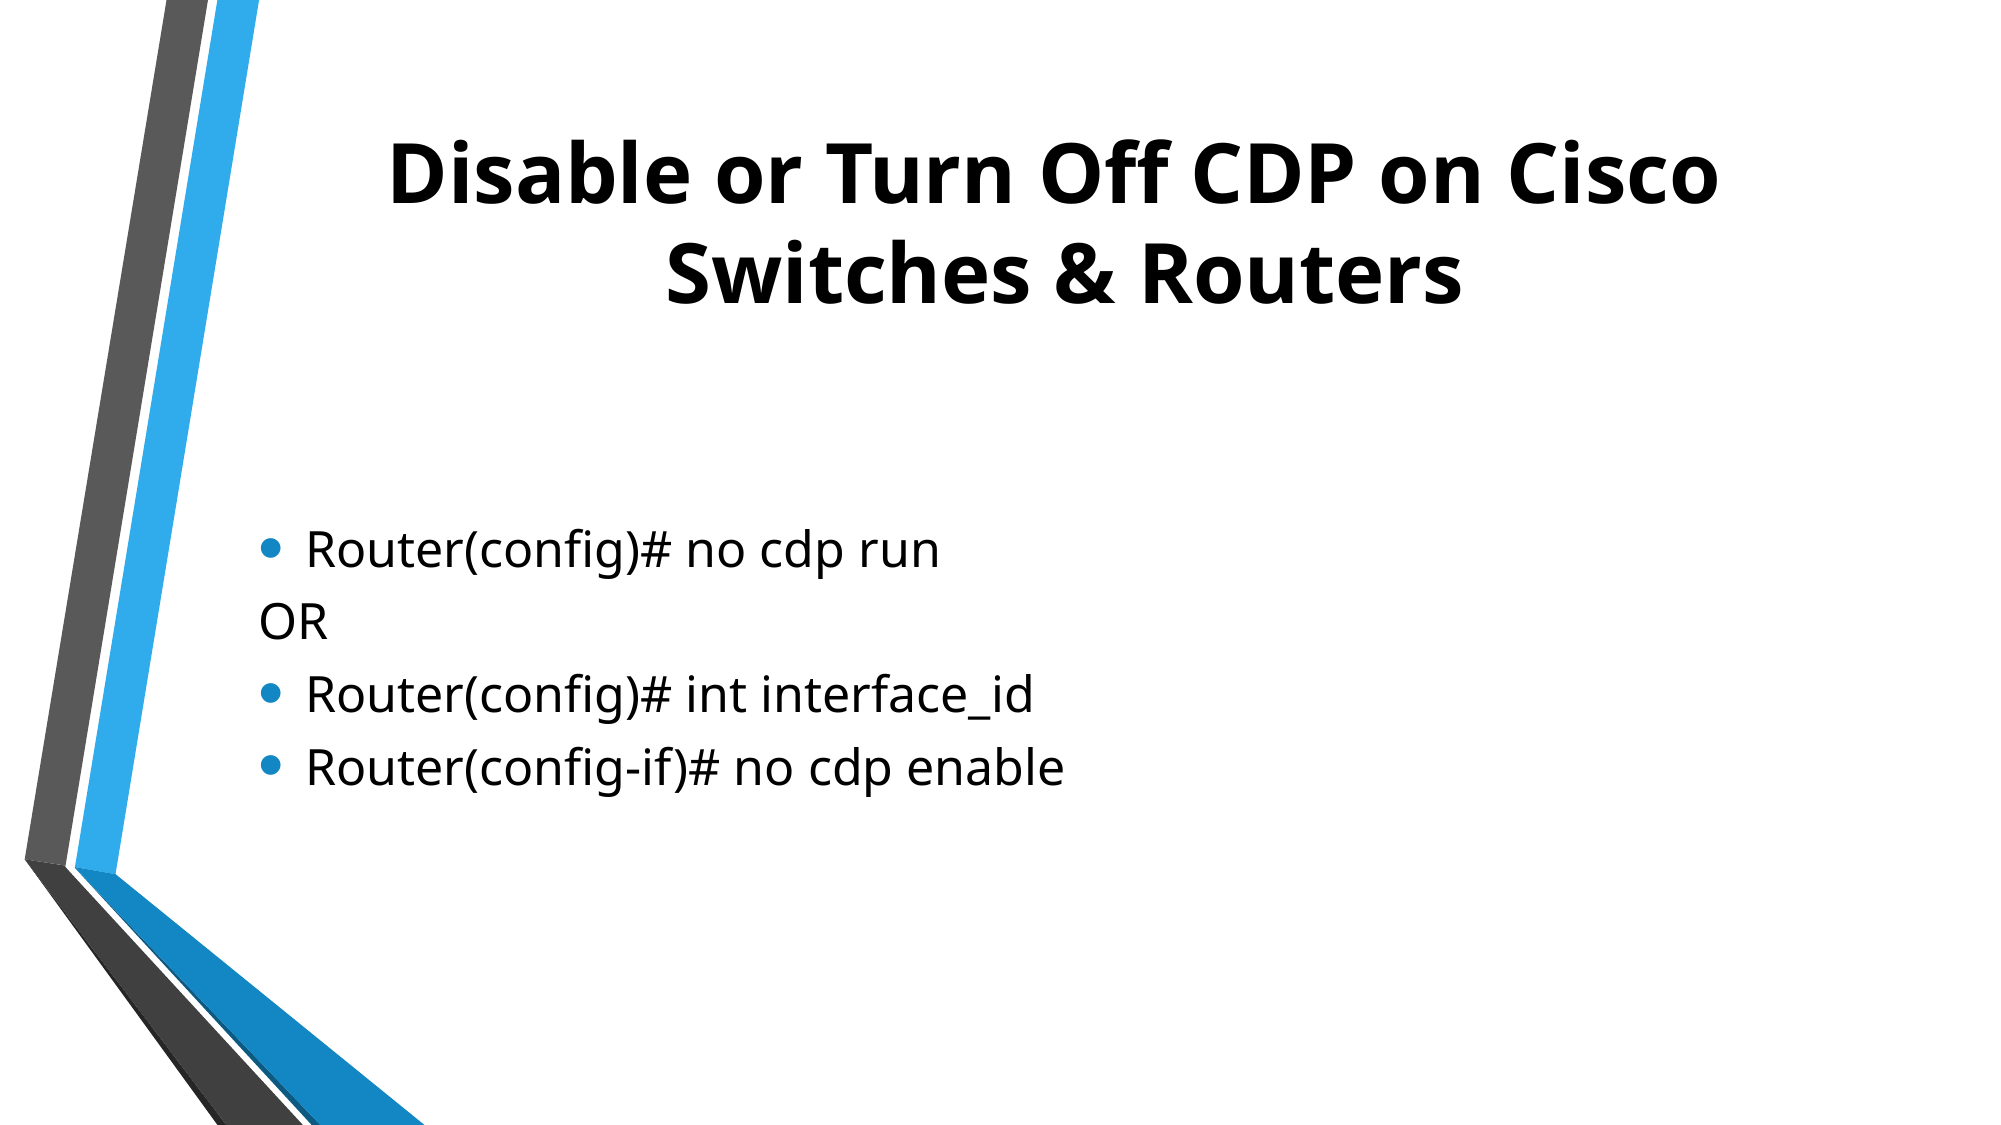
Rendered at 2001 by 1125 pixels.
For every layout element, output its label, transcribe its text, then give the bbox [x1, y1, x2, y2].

list Router(config)# no cdp run OR Router(config)# int interface_id Router(config-if)# no cdp enable [243, 437, 1887, 950]
title Disable or Turn Off CDP on Cisco Switches & Routers [243, 112, 1887, 400]
